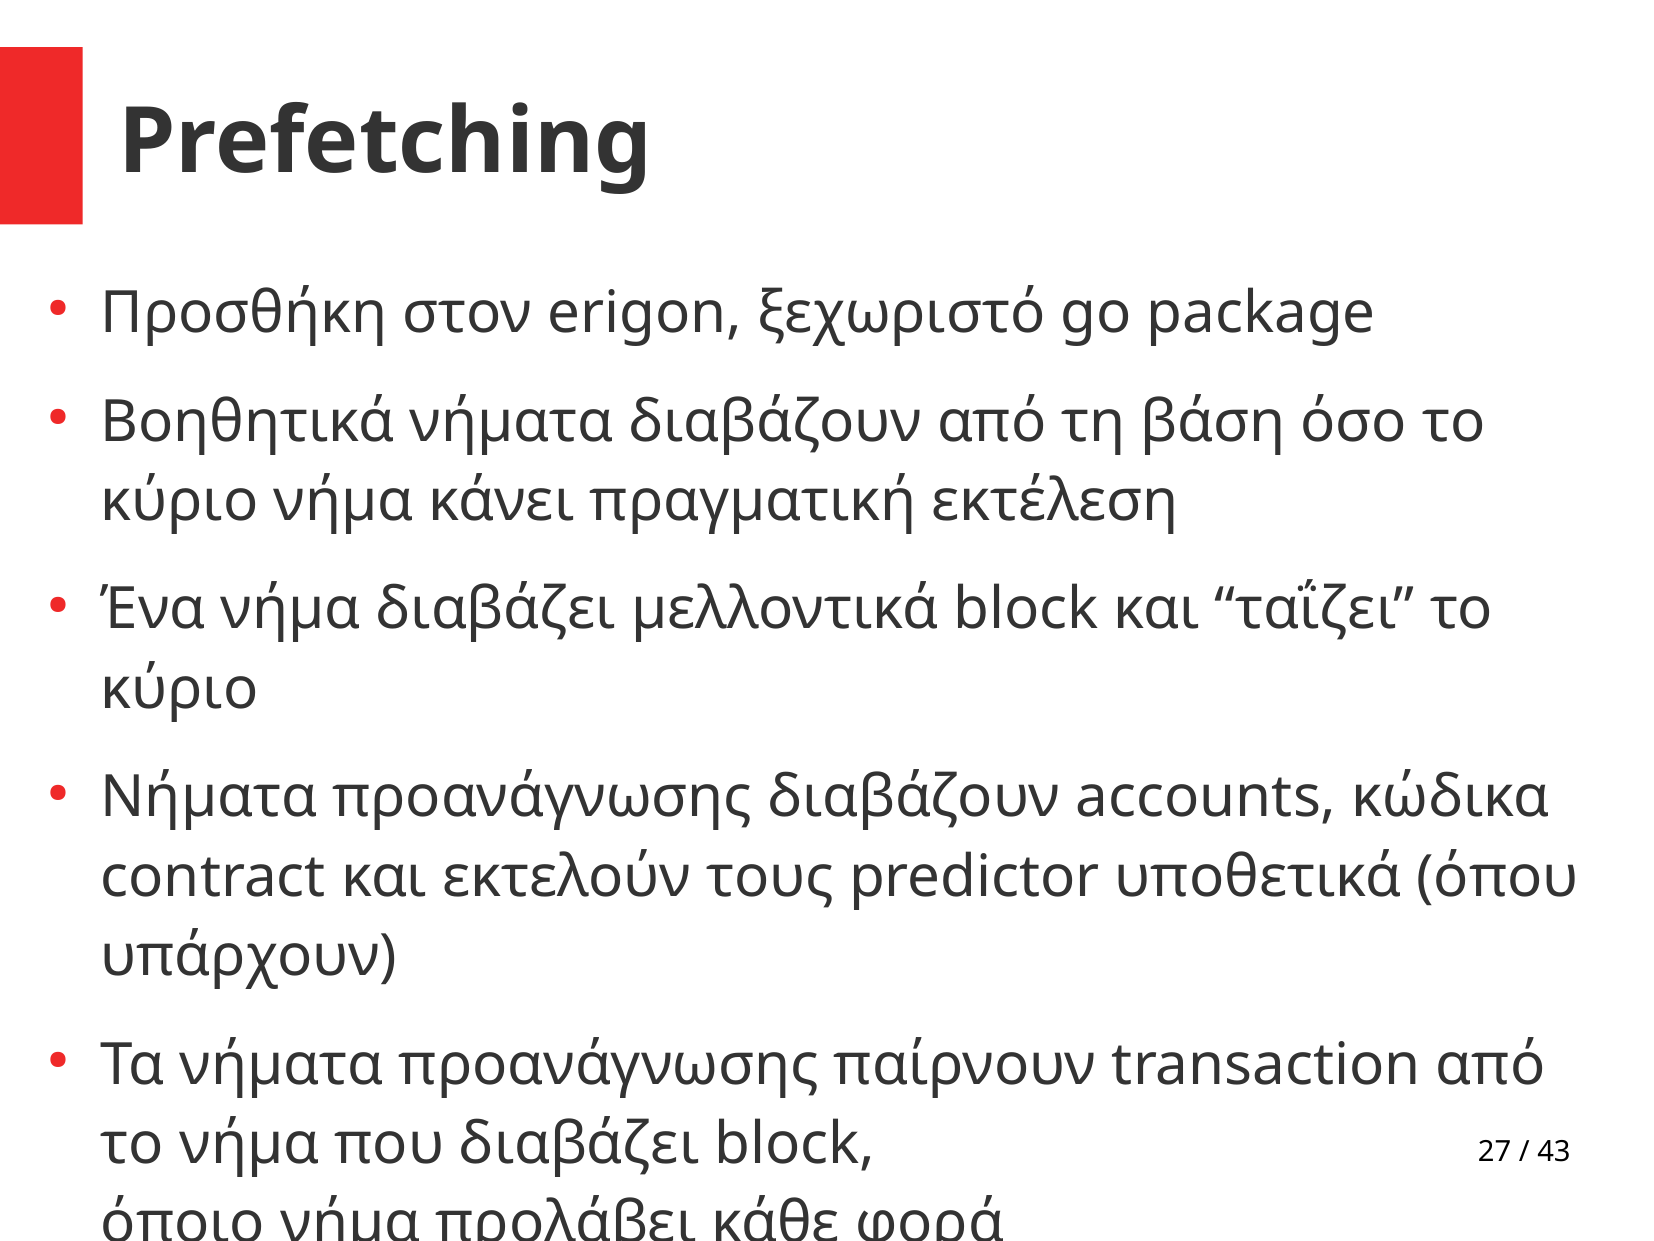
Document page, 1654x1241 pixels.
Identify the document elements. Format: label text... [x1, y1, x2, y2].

list Προσθήκη στον erigon, ξεχωριστό go package Βοηθητικά νήματα διαβάζουν από τη βάση όσο το κύριο νήμα κάνει πραγματική εκτέλεση Ένα νήμα διαβάζει μελλοντικά block και “ταΐζει” το κύριο Νήματα προανάγνωσης διαβάζουν accounts, κώδικα contract και εκτελούν τους predictor υποθετικά (όπου υπάρχουν) Τα νήματα προανάγνωσης παίρνουν transaction από το νήμα που διαβάζει block, όποιο νήμα προλάβει κάθε φορά [30, 270, 1621, 1111]
title Prefetching [118, 33, 1571, 241]
